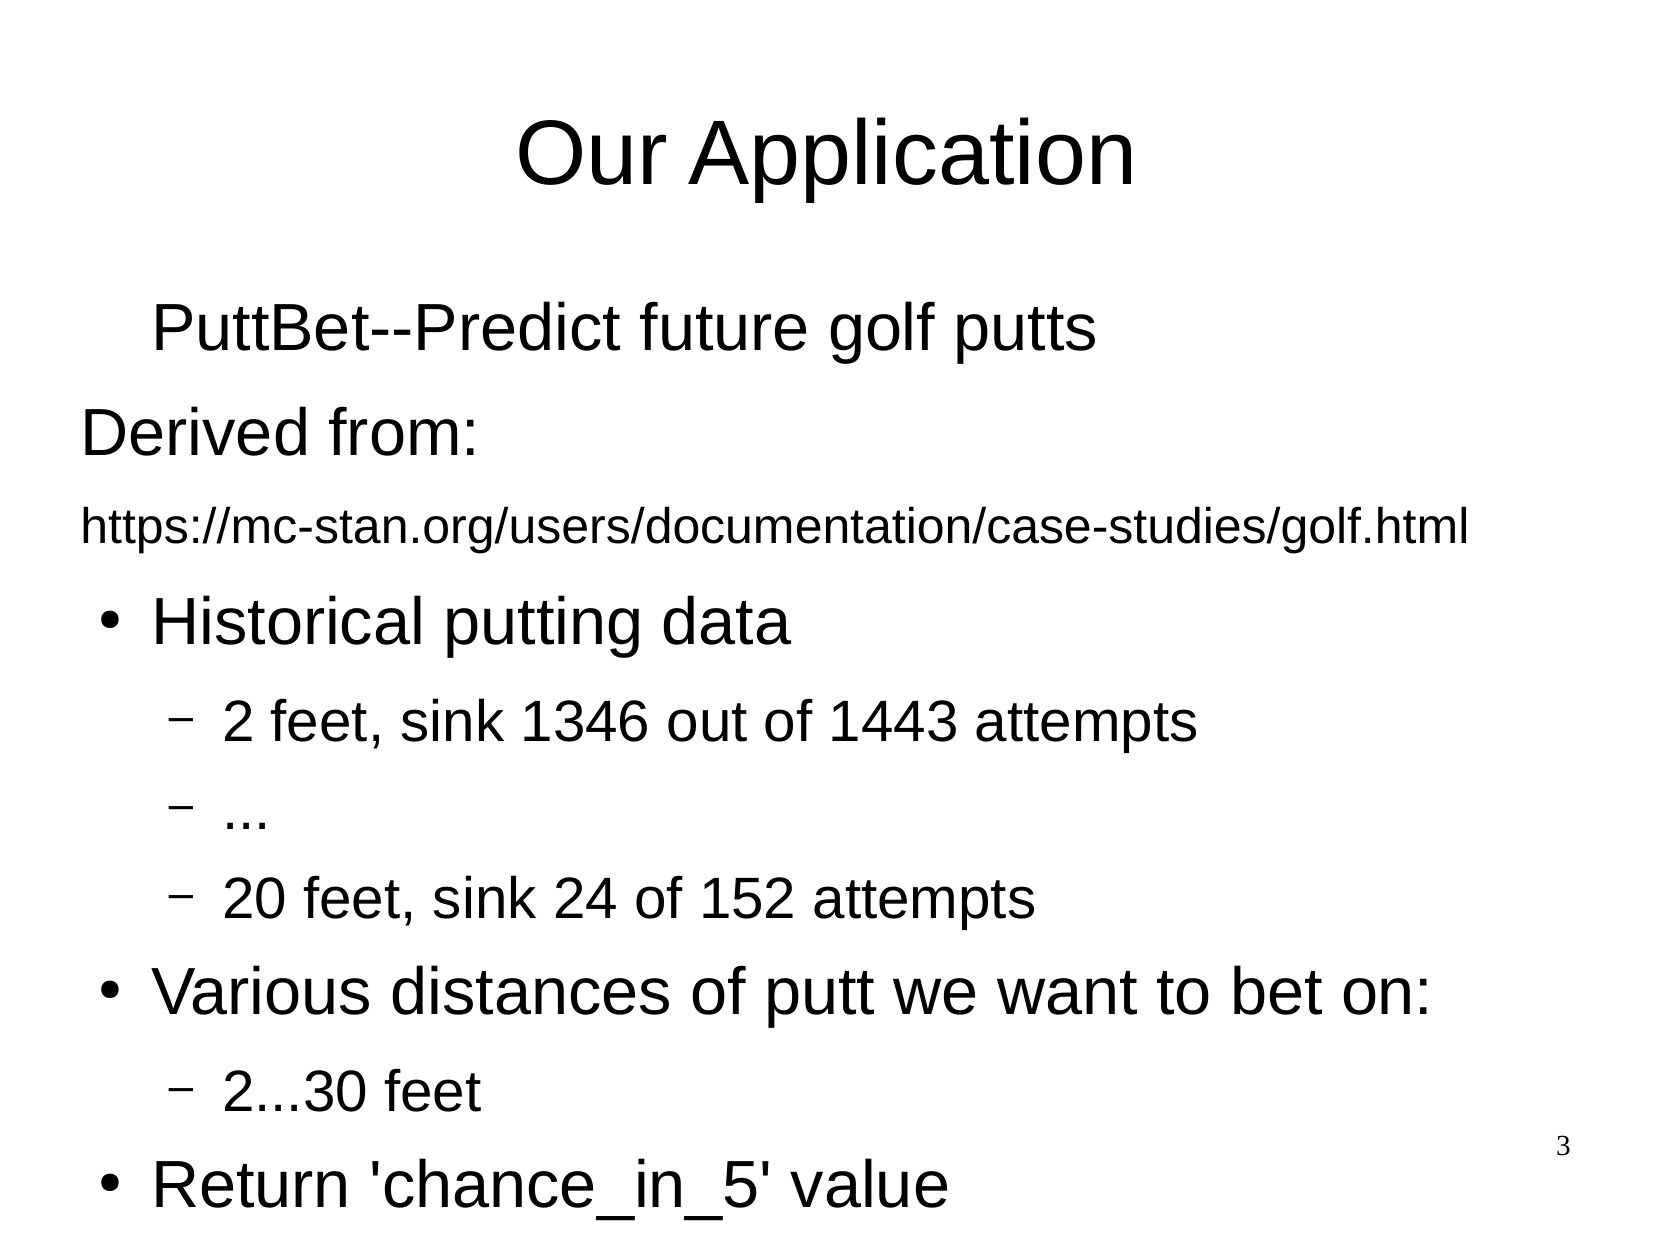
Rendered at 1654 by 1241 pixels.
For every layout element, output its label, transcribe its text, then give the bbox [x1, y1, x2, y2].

title Our Application [82, 49, 1571, 257]
list PuttBet--Predict future golf putts Derived from: https://mc-stan.org/users/documentation/case-studies/golf.html Historical putting data 2 feet, sink 1346 out of 1443 attempts ... 20 feet, sink 24 of 152 attempts Various distances of putt we want to bet on: 2...30 feet Return 'chance_in_5' value [80, 290, 1569, 1221]
